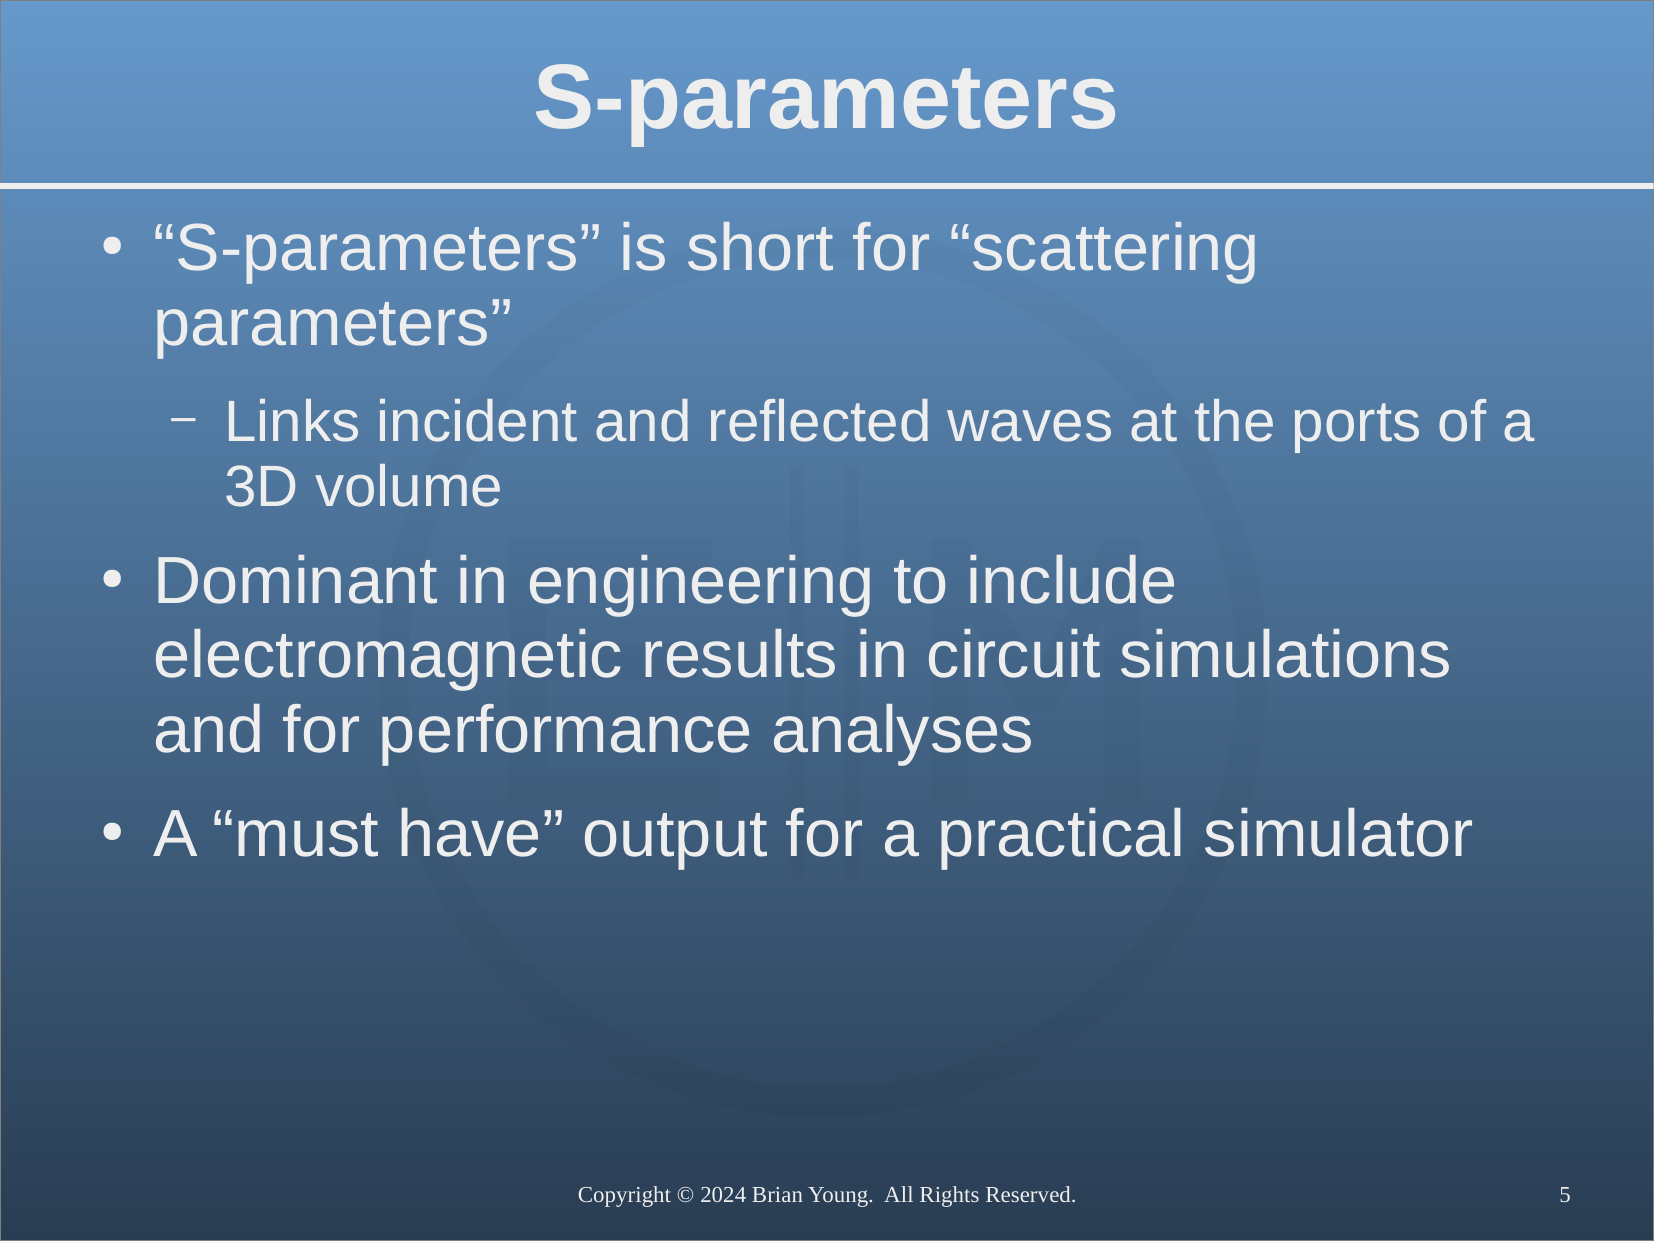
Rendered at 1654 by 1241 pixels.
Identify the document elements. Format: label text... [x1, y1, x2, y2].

title S-parameters [82, 31, 1571, 163]
list “S-parameters” is short for “scattering parameters” Links incident and reflected waves at the ports of a 3D volume Dominant in engineering to include electromagnetic results in circuit simulations and for performance analyses A “must have” output for a practical simulator [82, 210, 1571, 1156]
